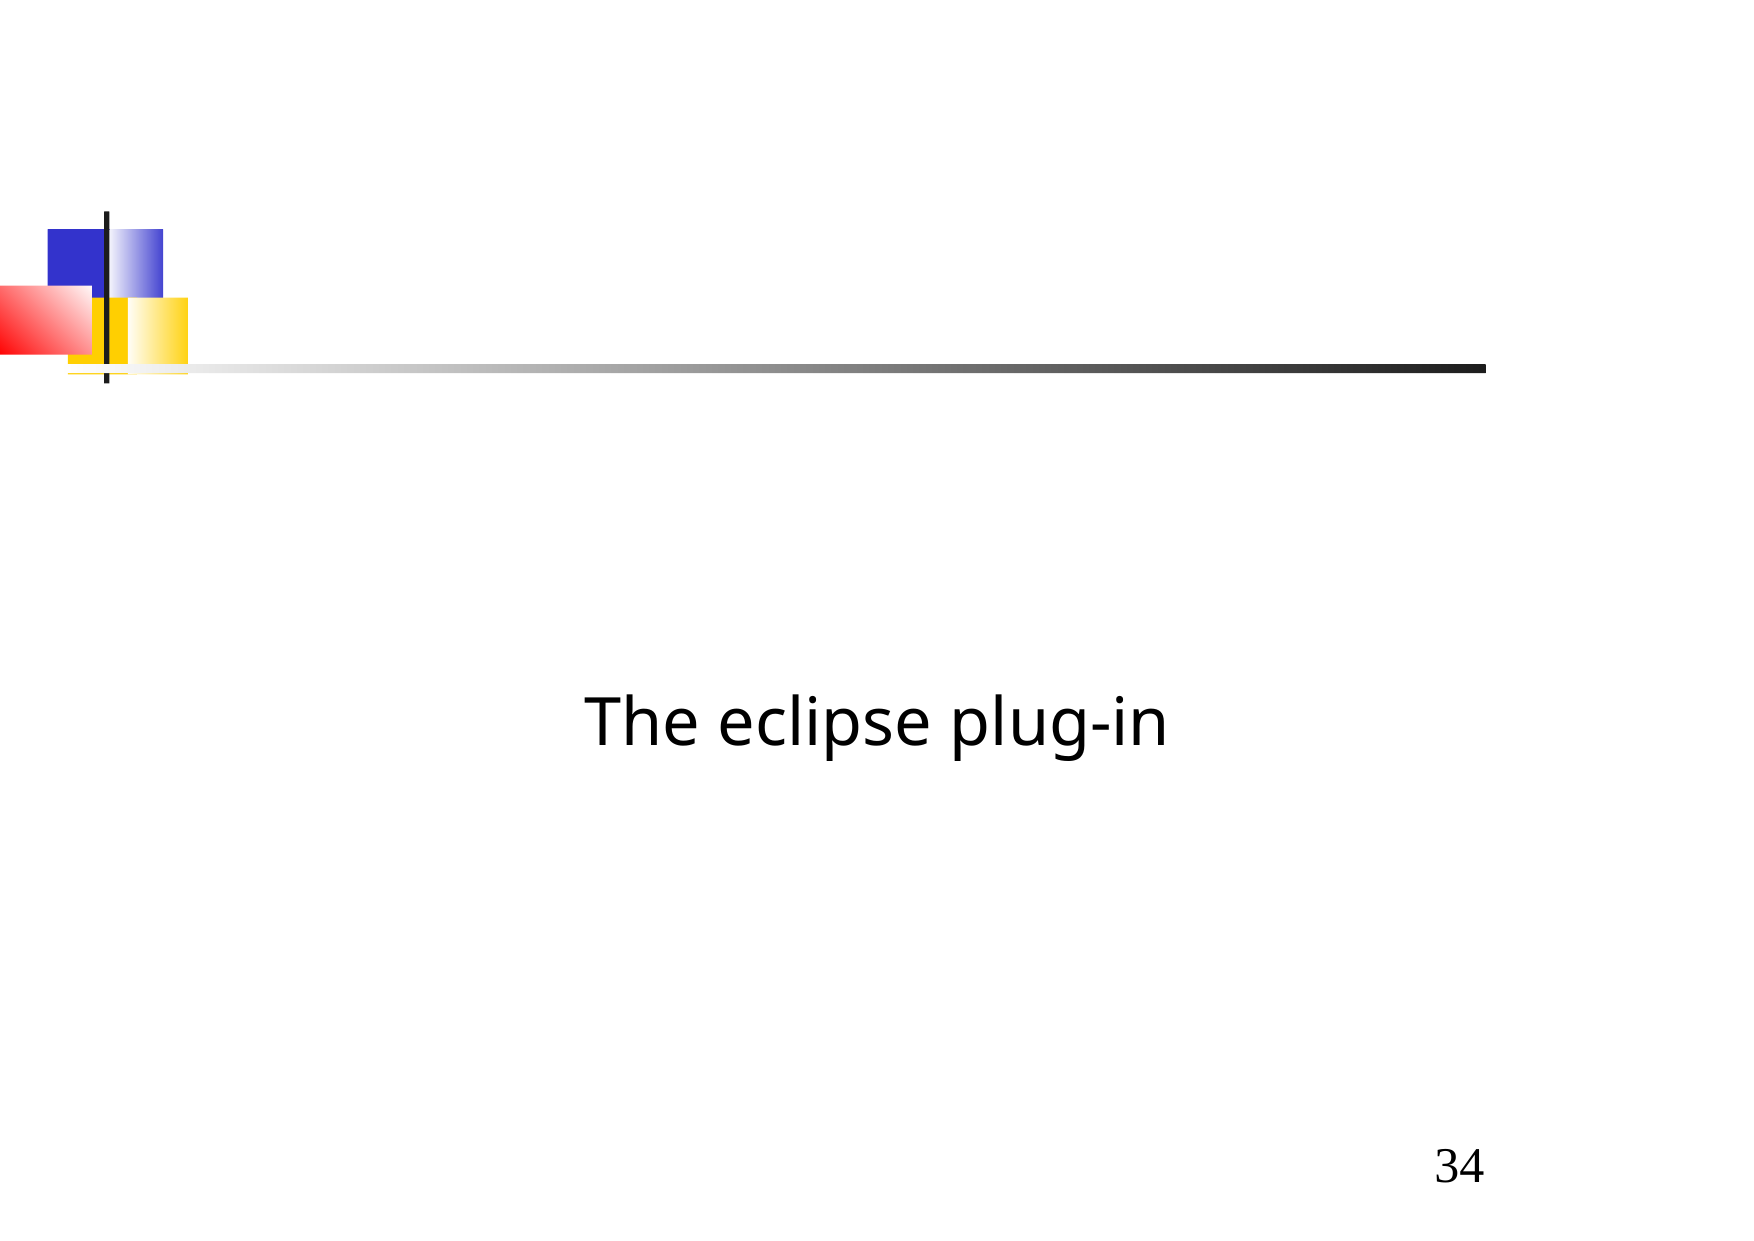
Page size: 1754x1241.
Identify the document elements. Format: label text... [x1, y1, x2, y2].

subtitle The eclipse plug-in [179, 378, 1572, 1066]
